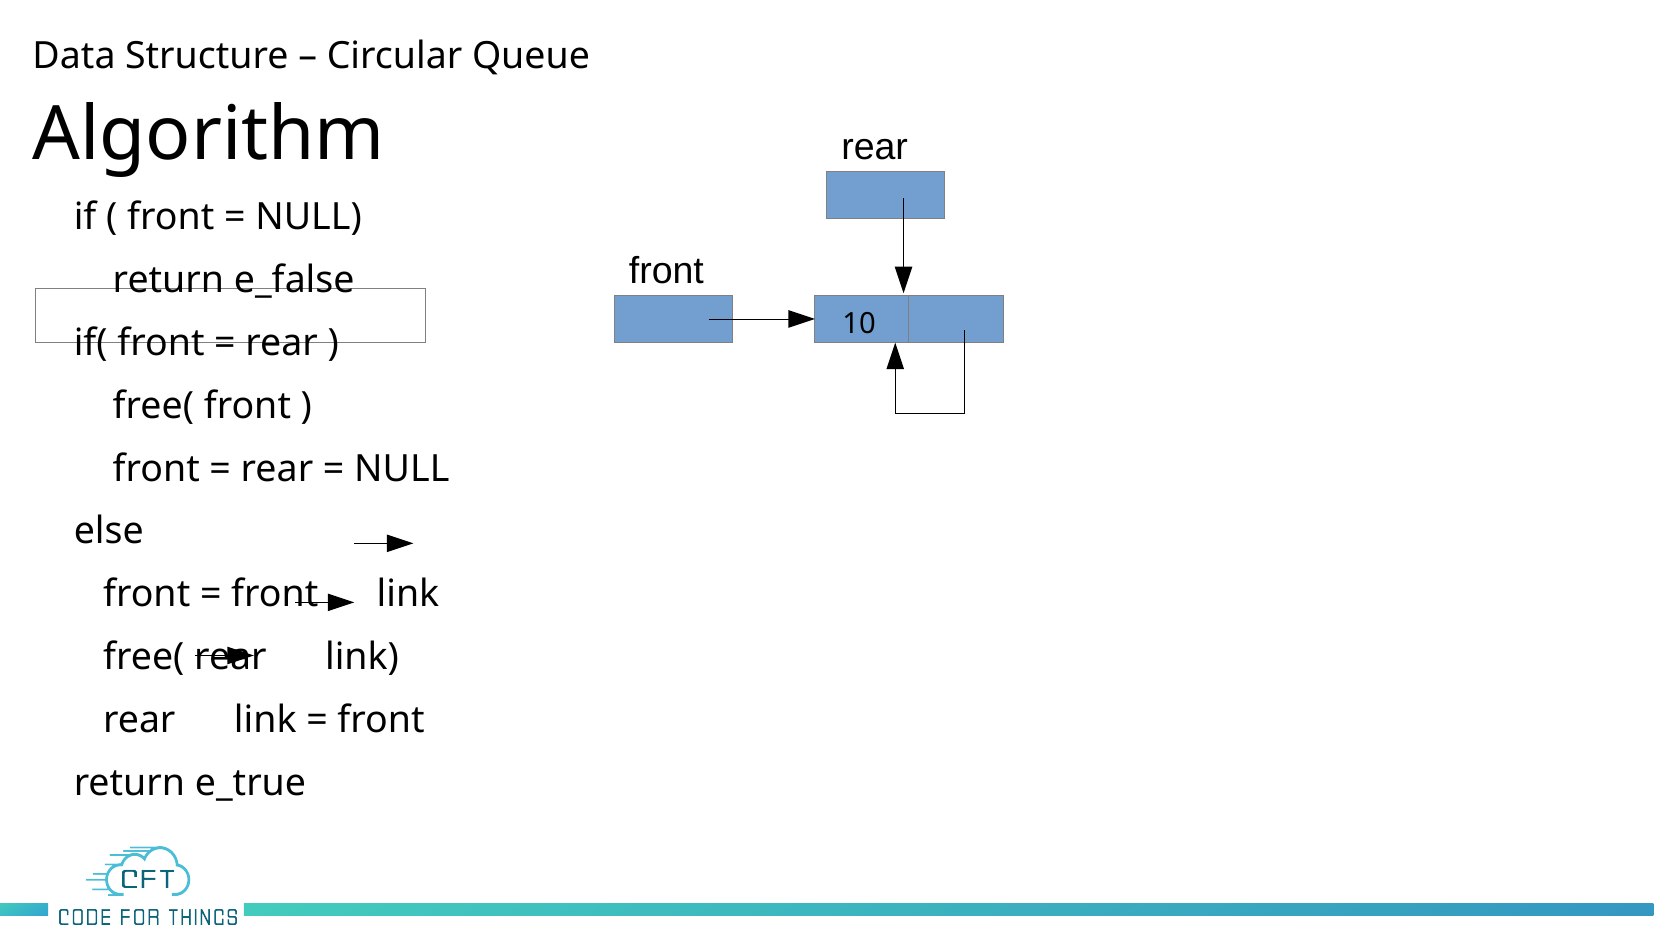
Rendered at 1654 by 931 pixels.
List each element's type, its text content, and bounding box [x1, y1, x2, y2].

text_box [826, 171, 945, 219]
picture [59, 851, 237, 925]
text_box if ( front = NULL) return e_false if( front = rear ) free( front ) front = rear = NULL else front = front link free( rear link) rear link = front return e_true [0, 182, 727, 851]
text_box [910, 295, 1004, 343]
title Data Structure – Circular Queue Algorithm [32, 11, 1524, 199]
text_box rear [826, 118, 942, 175]
text_box 10 [827, 295, 910, 345]
text_box [614, 295, 733, 343]
text_box front [614, 242, 730, 300]
text_box [814, 295, 827, 343]
